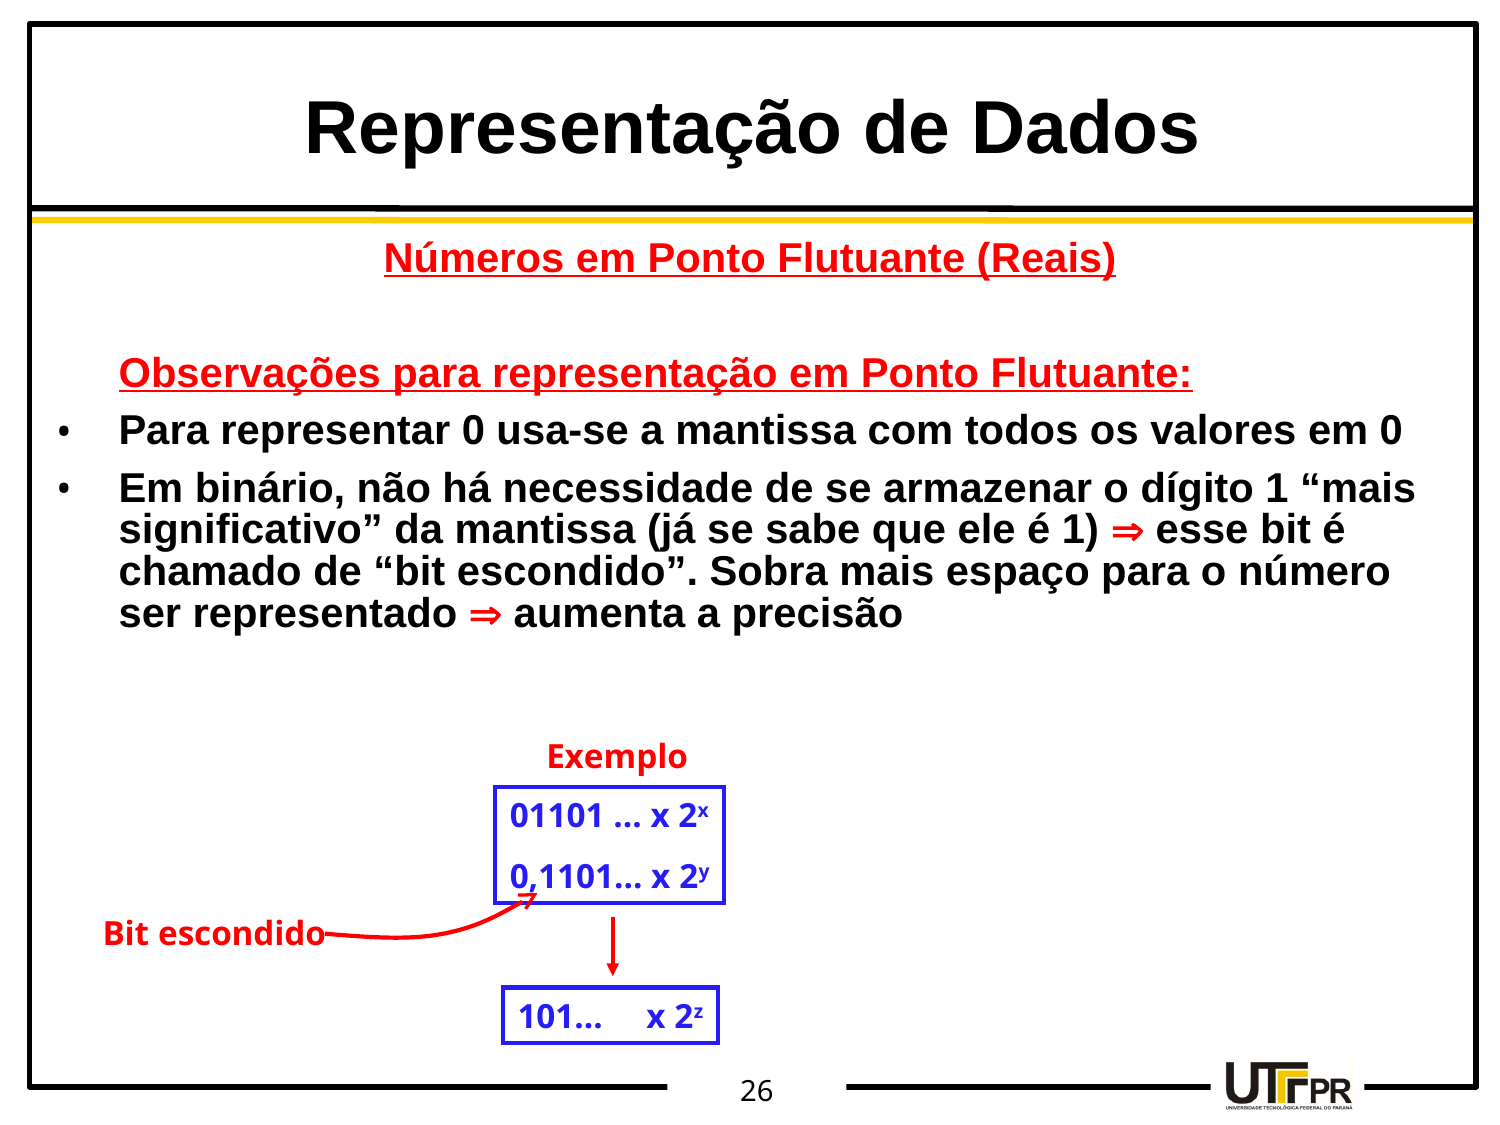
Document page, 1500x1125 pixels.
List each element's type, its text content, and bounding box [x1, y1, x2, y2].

text_box Exemplo [531, 727, 704, 784]
picture [1225, 1062, 1353, 1110]
text_box 101... x 2z [502, 987, 719, 1043]
text_box Bit escondido [87, 904, 342, 961]
title Representação de Dados [29, 85, 1477, 180]
text_box 01101 ... x 2x 0,1101... x 2y [494, 786, 725, 903]
list Números em Ponto Flutuante (Reais) Observações para representação em Ponto Flutuante: Para representar 0 usa-se a mantissa com todos os valores em 0 Em binário, não há necessidade de se armazenar o dígito 1 “mais significativo” da mantissa (já se sabe que ele é 1)  esse bit é chamado de “bit escondido”. Sobra mais espaço para o número ser representado  aumenta a precisão [41, 231, 1459, 1059]
